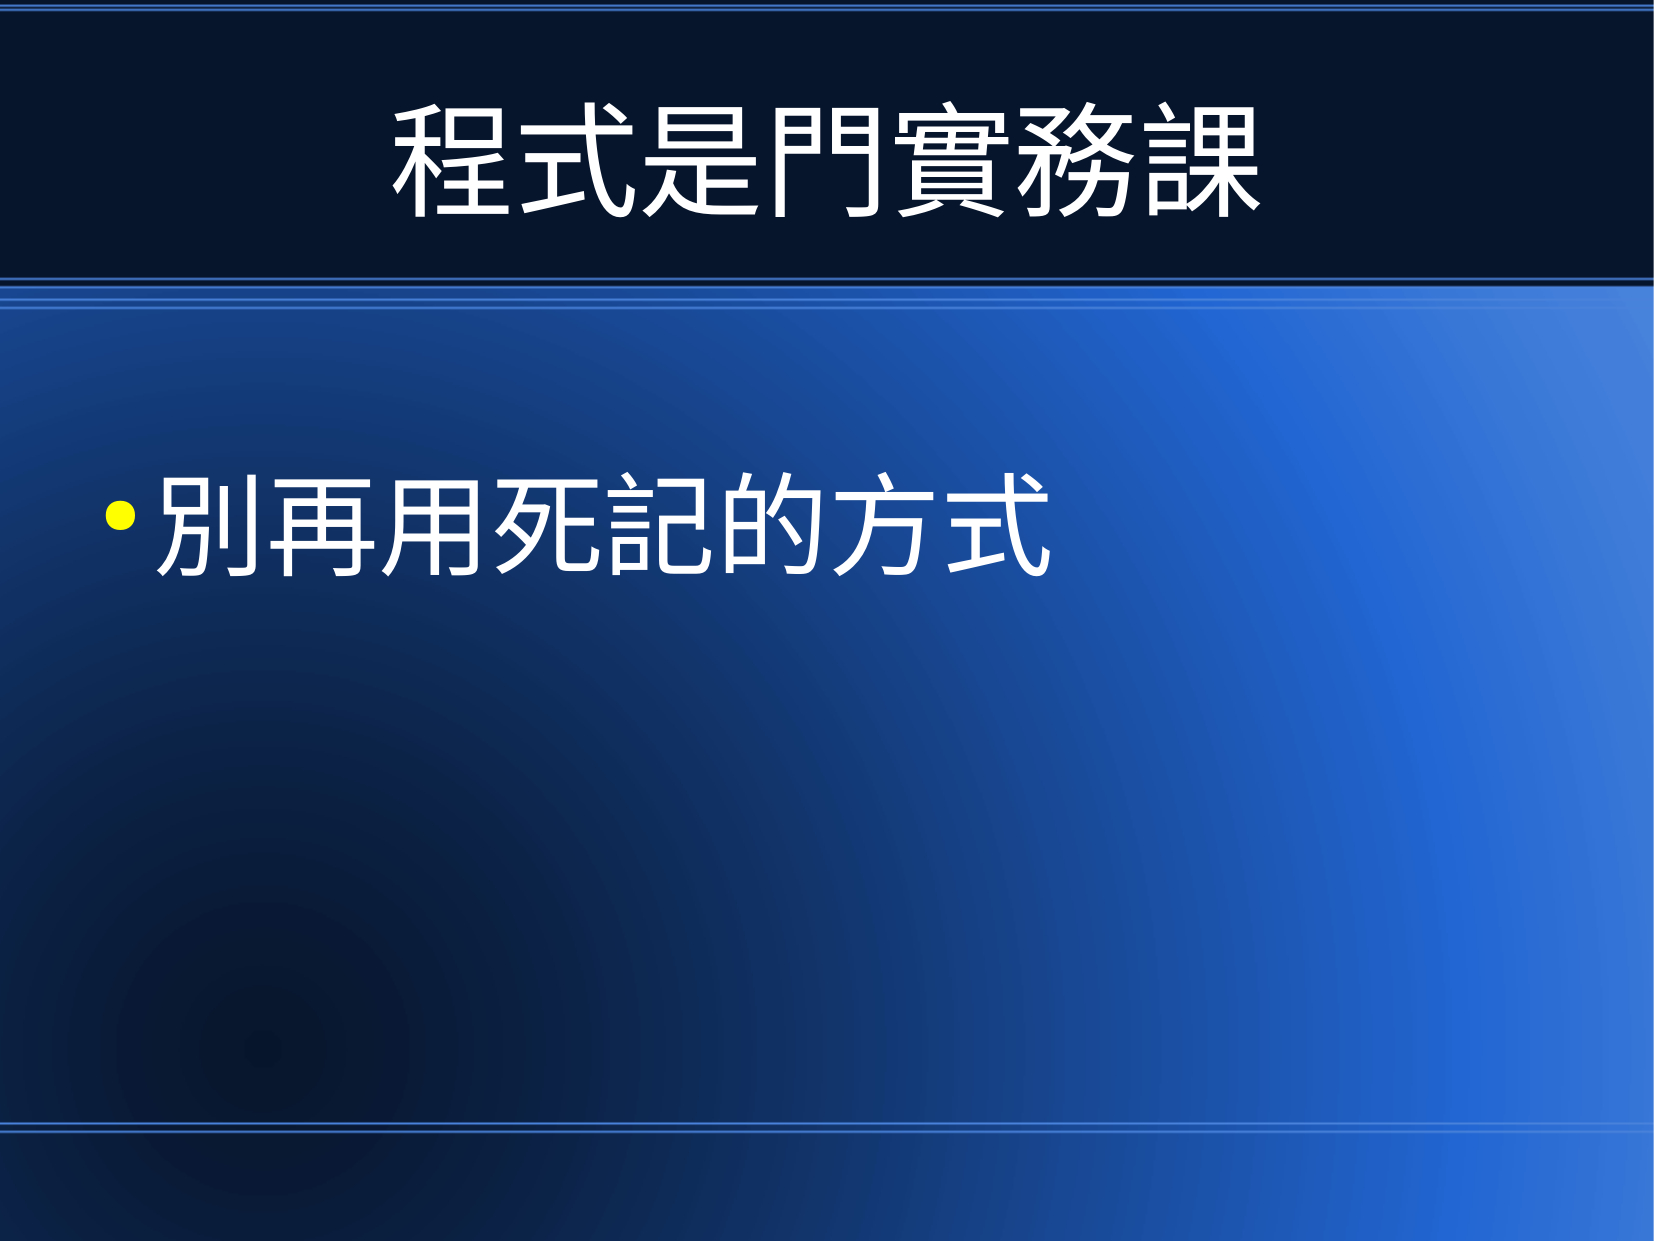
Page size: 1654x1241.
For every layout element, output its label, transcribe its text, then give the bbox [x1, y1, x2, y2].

title 程式是門實務課 [82, 49, 1571, 257]
list 別再用死記的方式 [82, 355, 1571, 1241]
picture [0, 0, 1654, 1241]
